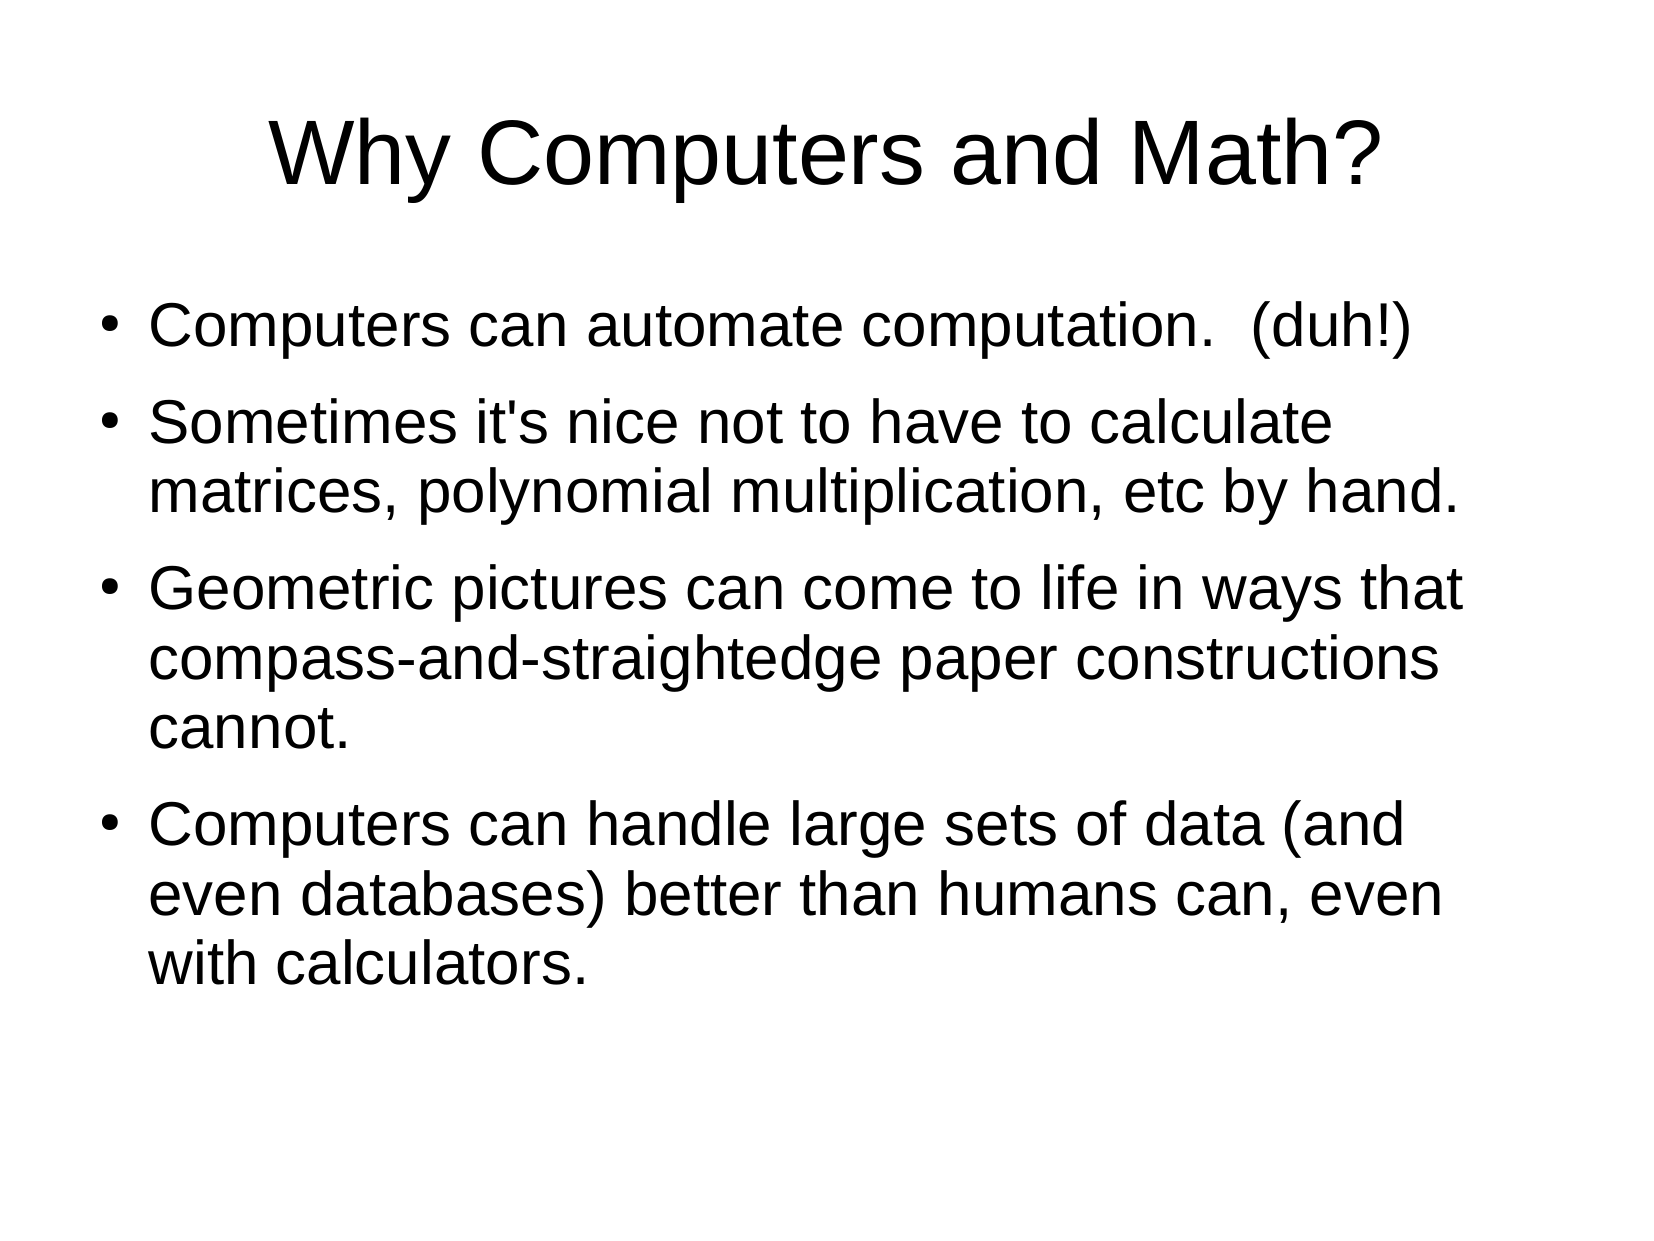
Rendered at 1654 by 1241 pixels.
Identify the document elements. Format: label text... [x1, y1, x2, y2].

title Why Computers and Math? [82, 49, 1571, 257]
list Computers can automate computation. (duh!) Sometimes it's nice not to have to calculate matrices, polynomial multiplication, etc by hand. Geometric pictures can come to life in ways that compass-and-straightedge paper constructions cannot. Computers can handle large sets of data (and even databases) better than humans can, even with calculators. [82, 290, 1538, 1010]
